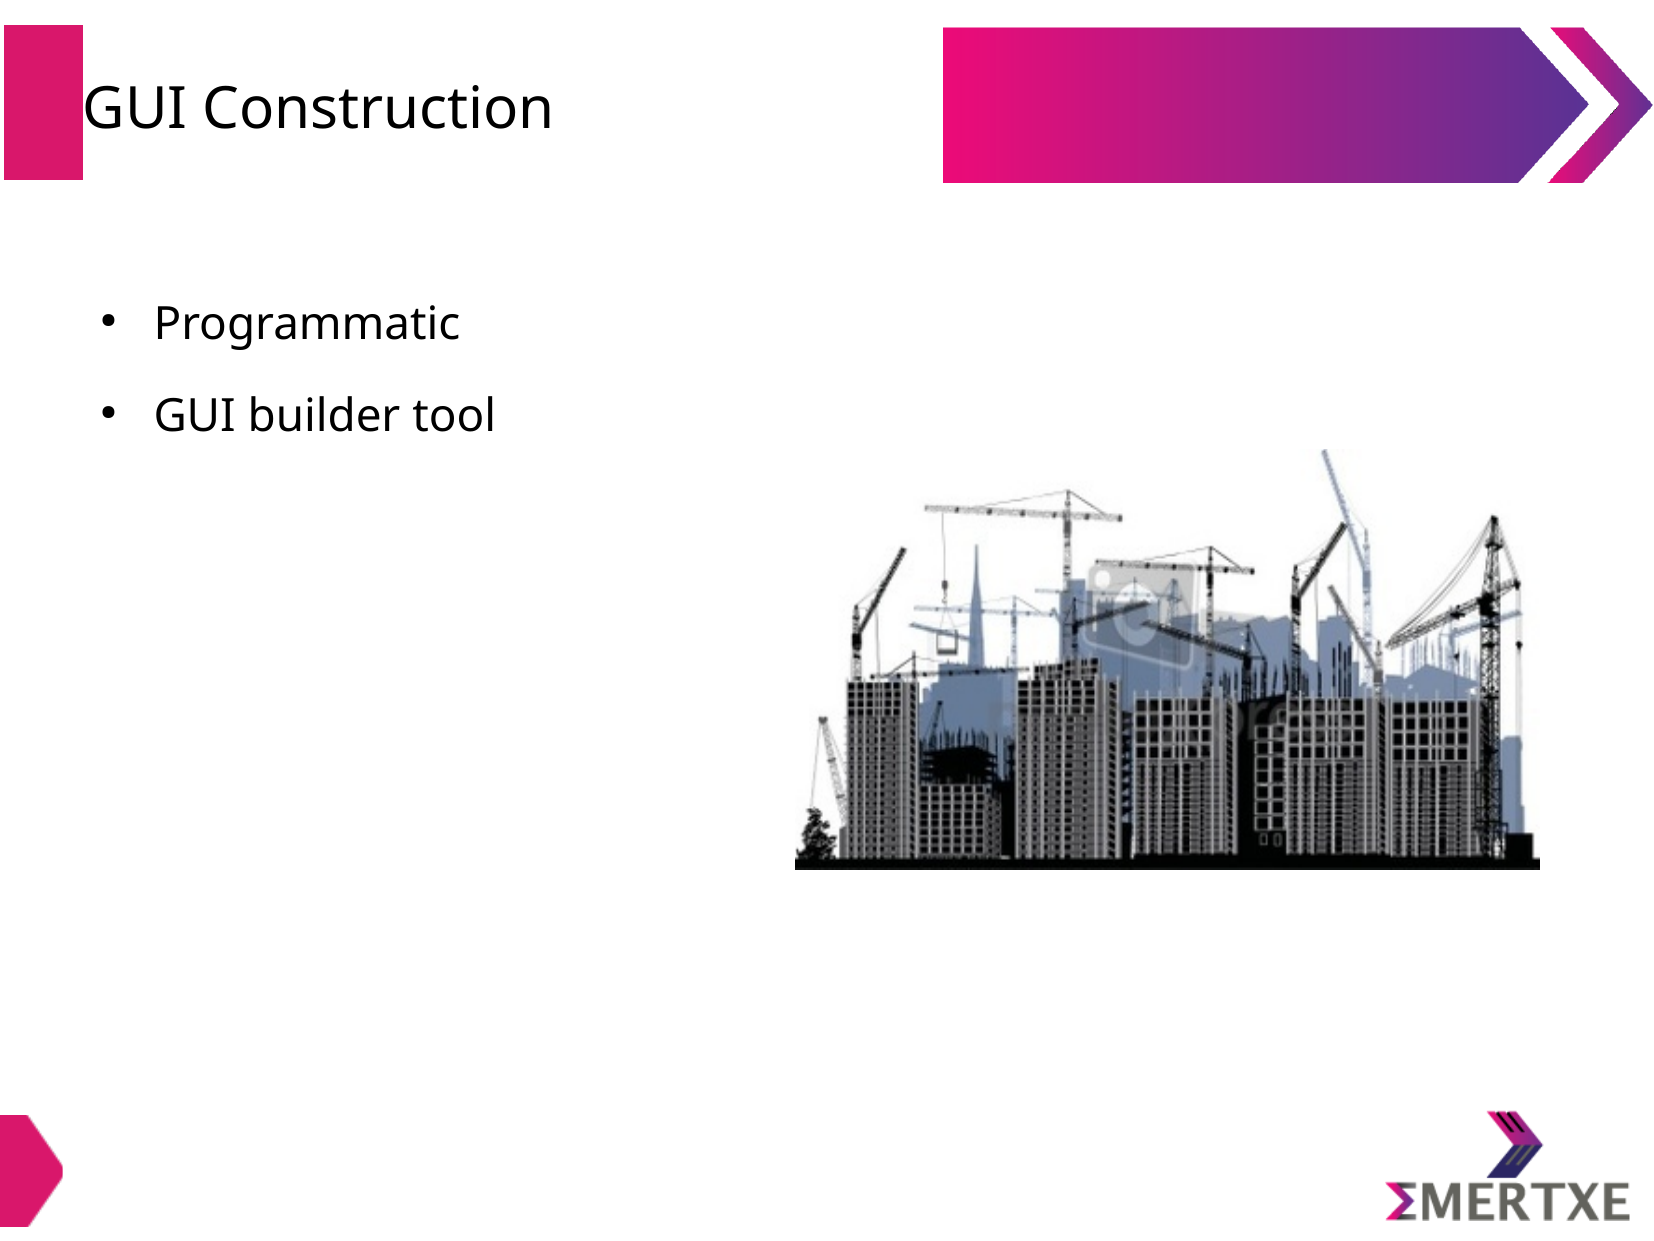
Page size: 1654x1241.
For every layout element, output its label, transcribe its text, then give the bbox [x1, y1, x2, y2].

picture [795, 449, 1540, 871]
picture [1571, 27, 1653, 183]
picture [1385, 1107, 1631, 1221]
title GUI Construction [82, 2, 1571, 210]
list Programmatic GUI builder tool [82, 290, 1571, 1010]
